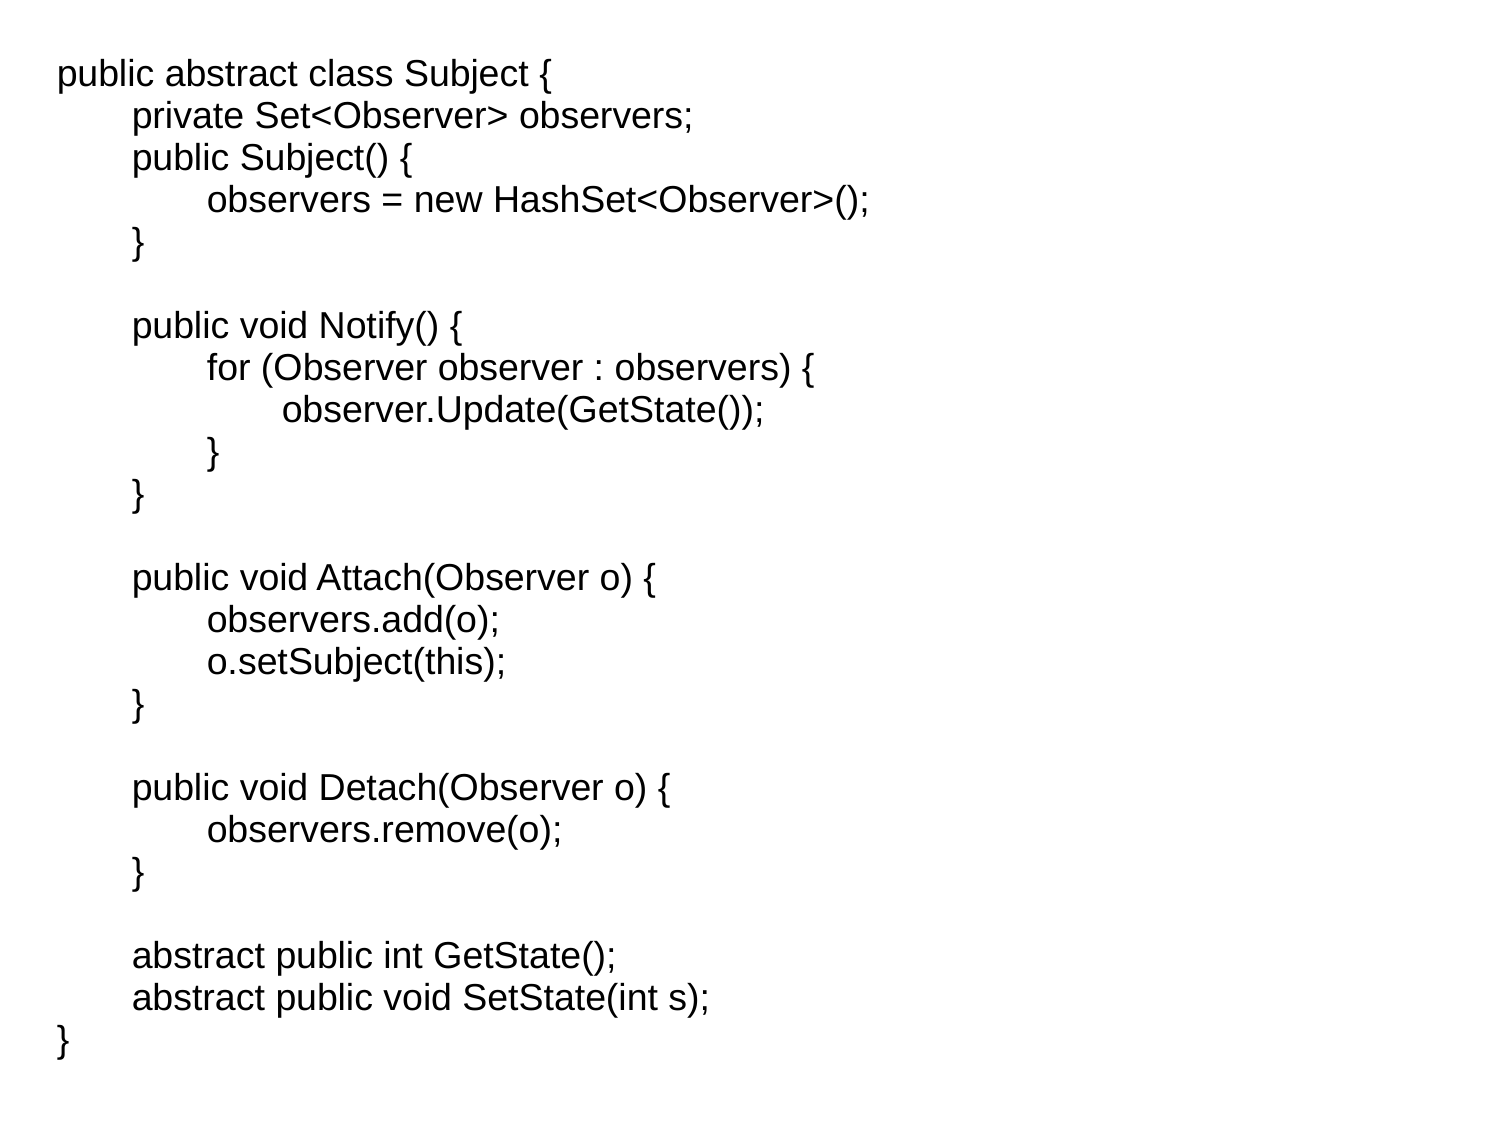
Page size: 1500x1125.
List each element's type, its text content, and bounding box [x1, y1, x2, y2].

text_box public abstract class Subject { private Set<Observer> observers; public Subject() { observers = new HashSet<Observer>(); } public void Notify() { for (Observer observer : observers) { observer.Update(GetState()); } } public void Attach(Observer o) { observers.add(o); o.setSubject(this); } public void Detach(Observer o) { observers.remove(o); } abstract public int GetState(); abstract public void SetState(int s); } [42, 45, 886, 1068]
